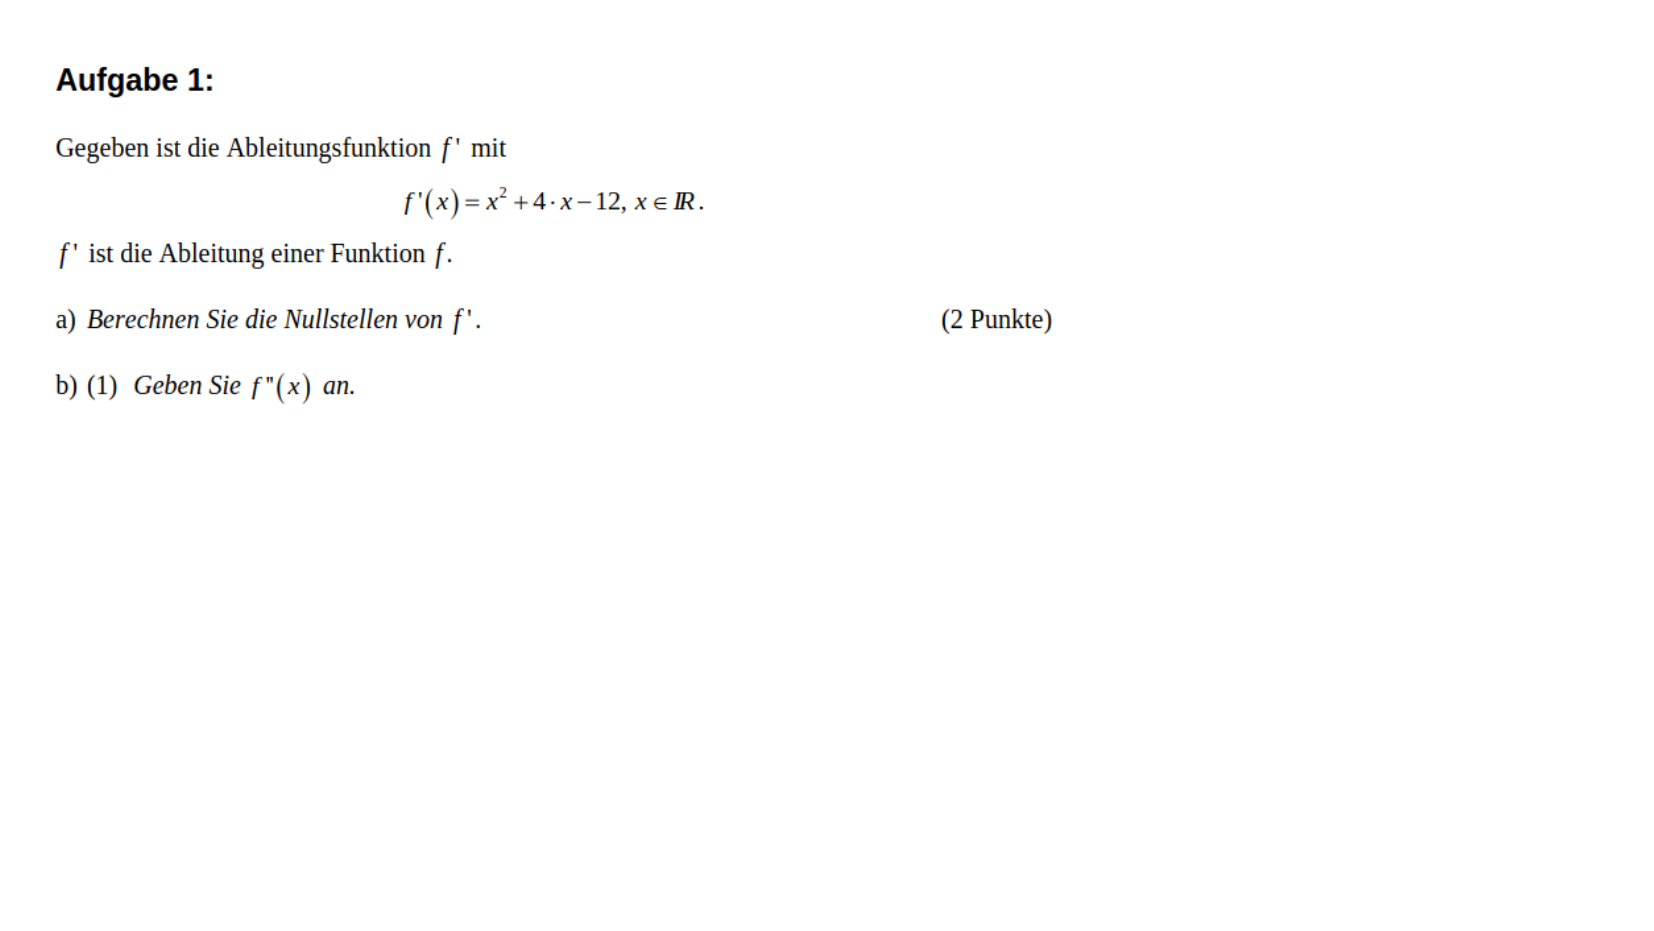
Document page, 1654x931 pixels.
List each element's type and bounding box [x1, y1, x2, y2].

picture [33, 50, 1097, 419]
